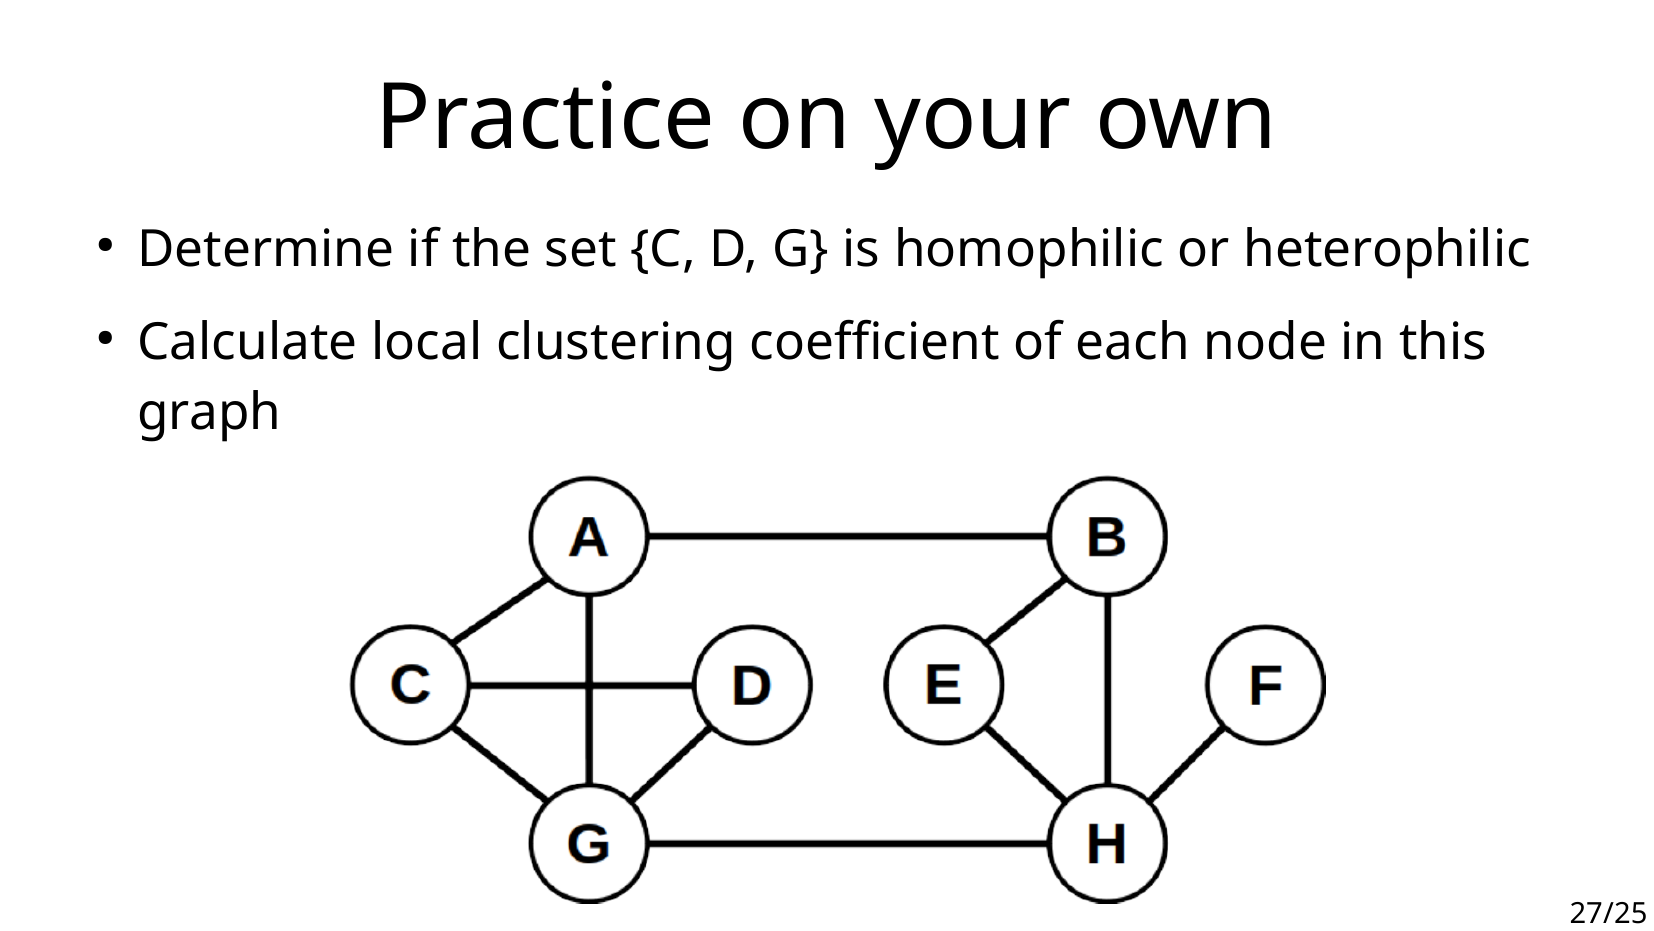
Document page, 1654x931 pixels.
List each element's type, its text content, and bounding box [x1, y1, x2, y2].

list Determine if the set {C, D, G} is homophilic or heterophilic Calculate local clustering coefficient of each node in this graph [82, 211, 1571, 451]
title Practice on your own [82, 1, 1571, 211]
picture [344, 452, 1335, 920]
